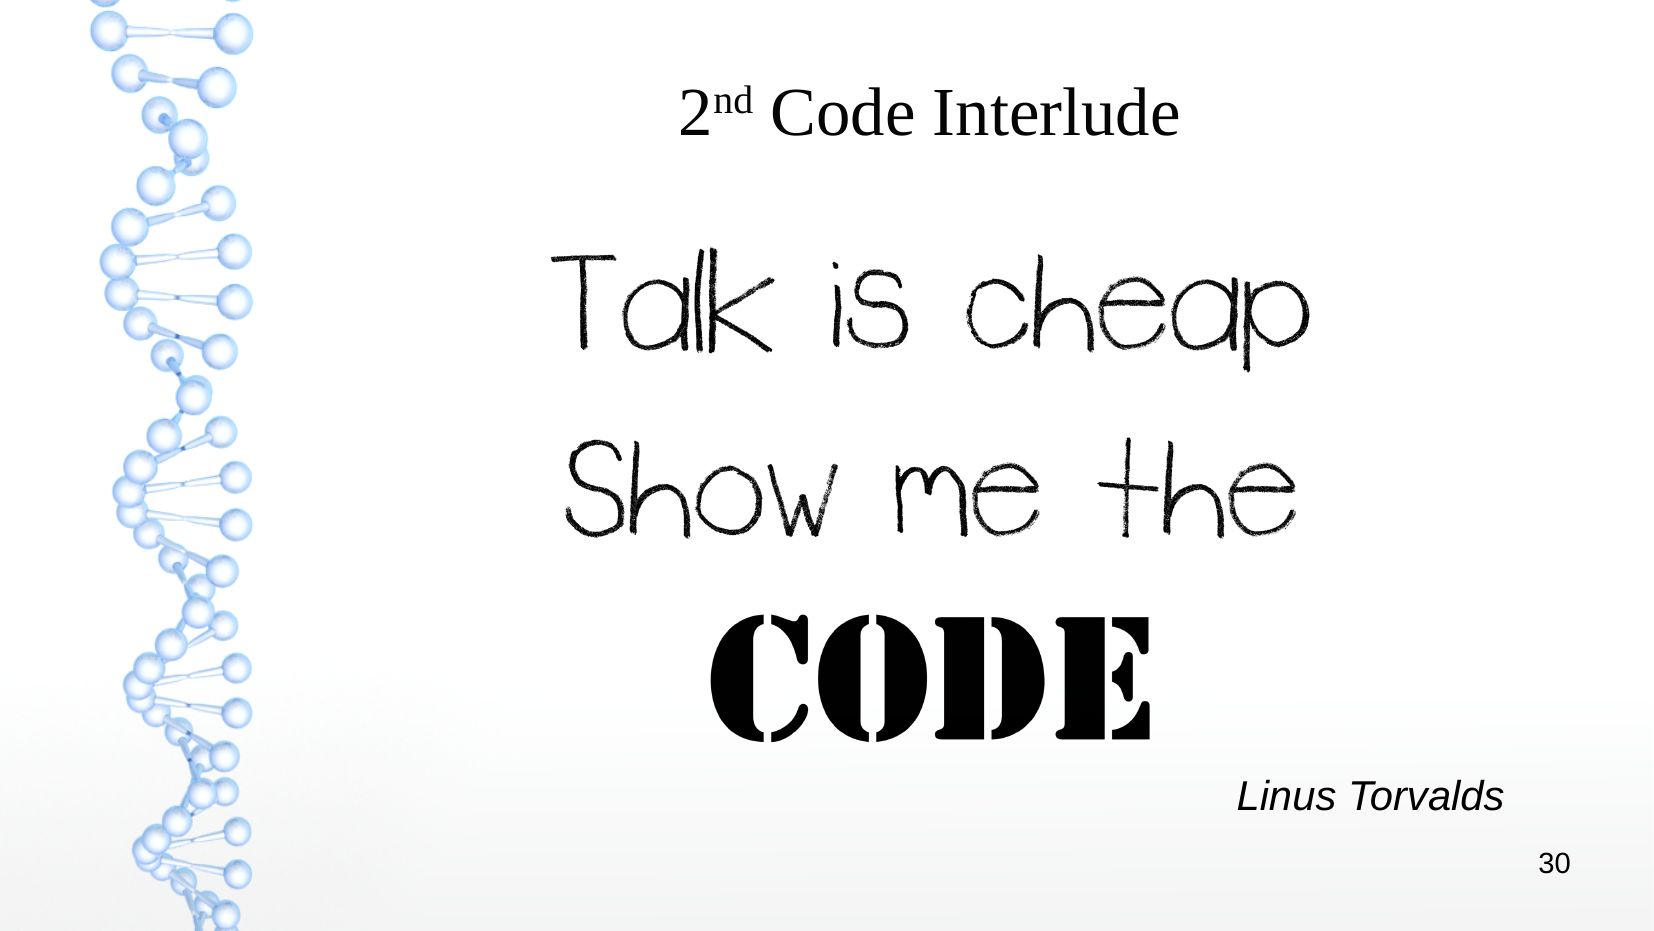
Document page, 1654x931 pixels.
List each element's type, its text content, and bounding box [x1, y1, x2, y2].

title 2nd Code Interlude [265, 35, 1595, 189]
picture [0, 0, 1654, 931]
text_box Linus Torvalds [1221, 764, 1520, 827]
